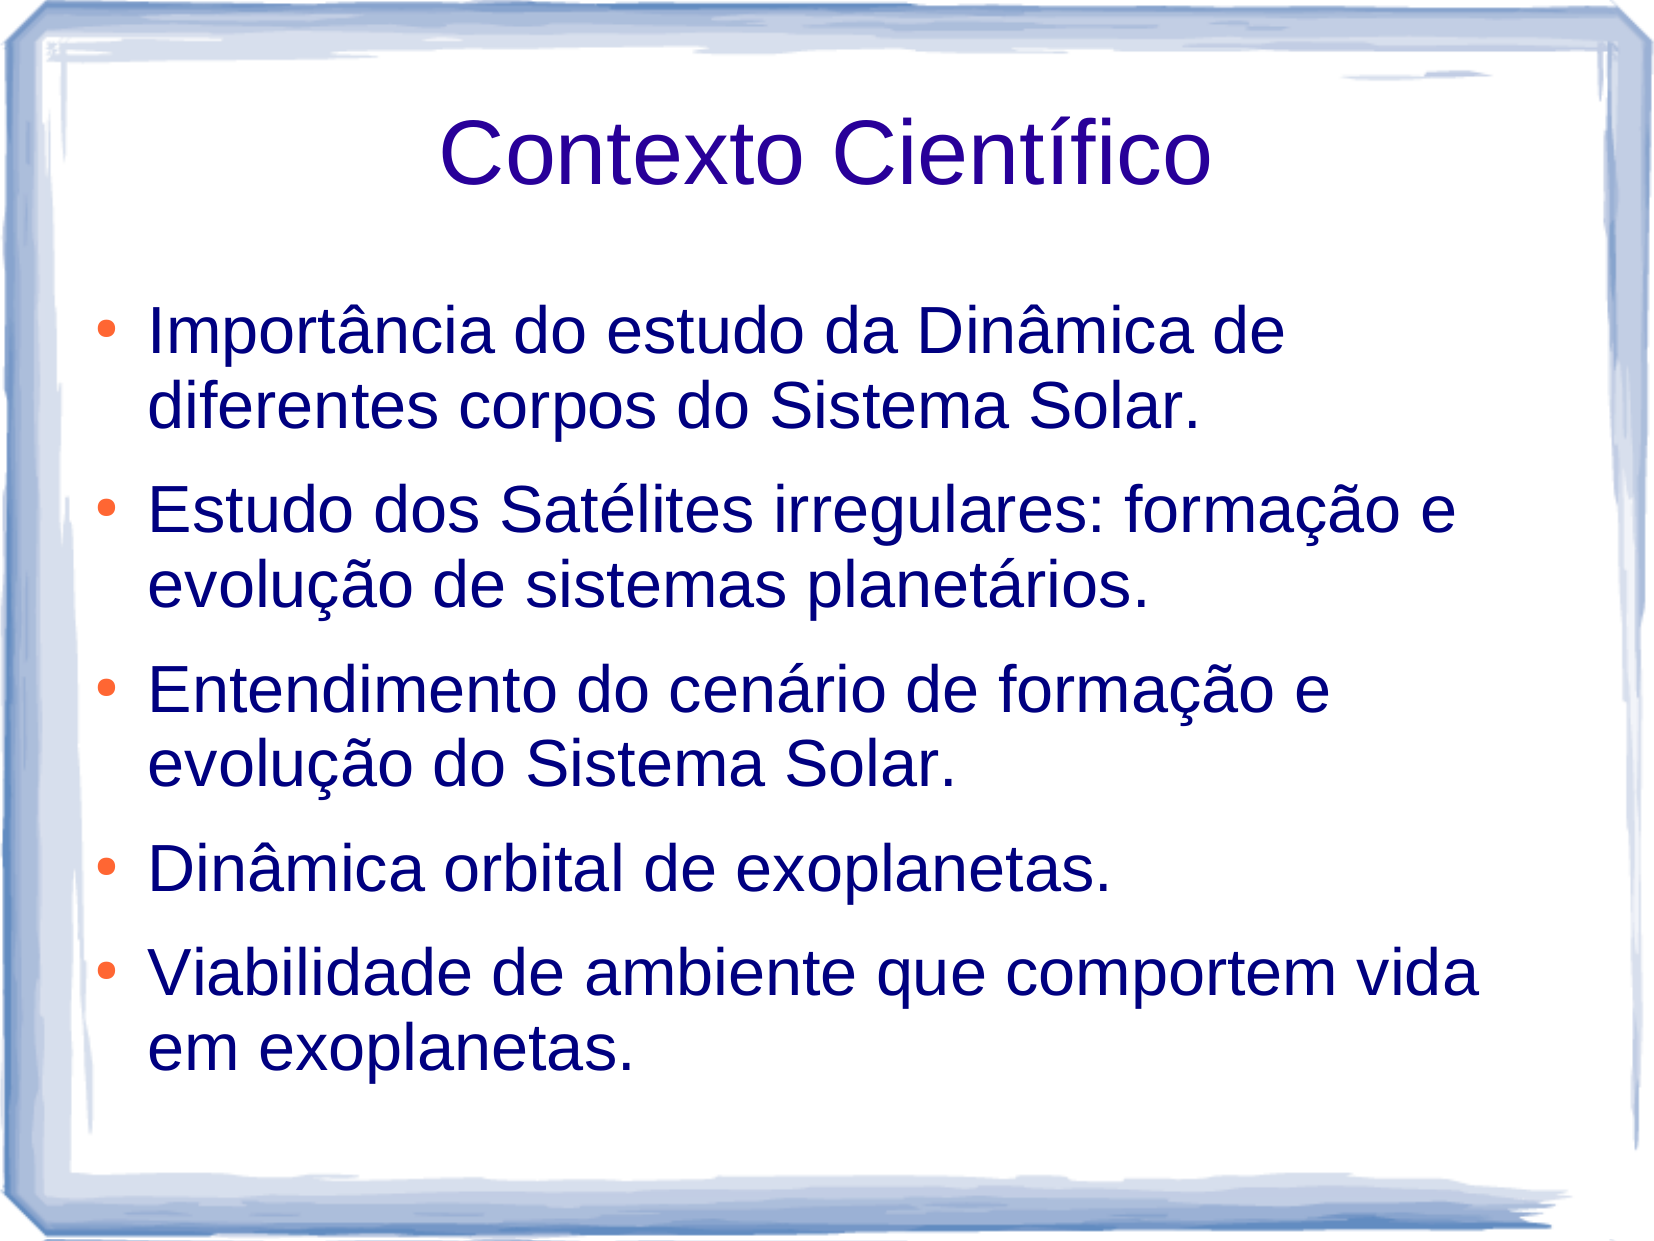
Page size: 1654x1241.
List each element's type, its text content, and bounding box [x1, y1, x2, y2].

list Importância do estudo da Dinâmica de diferentes corpos do Sistema Solar. Estudo dos Satélites irregulares: formação e evolução de sistemas planetários. Entendimento do cenário de formação e evolução do Sistema Solar. Dinâmica orbital de exoplanetas. Viabilidade de ambiente que comportem vida em exoplanetas. [76, 293, 1565, 1140]
title Contexto Científico [82, 49, 1571, 257]
picture [0, 0, 1654, 1241]
